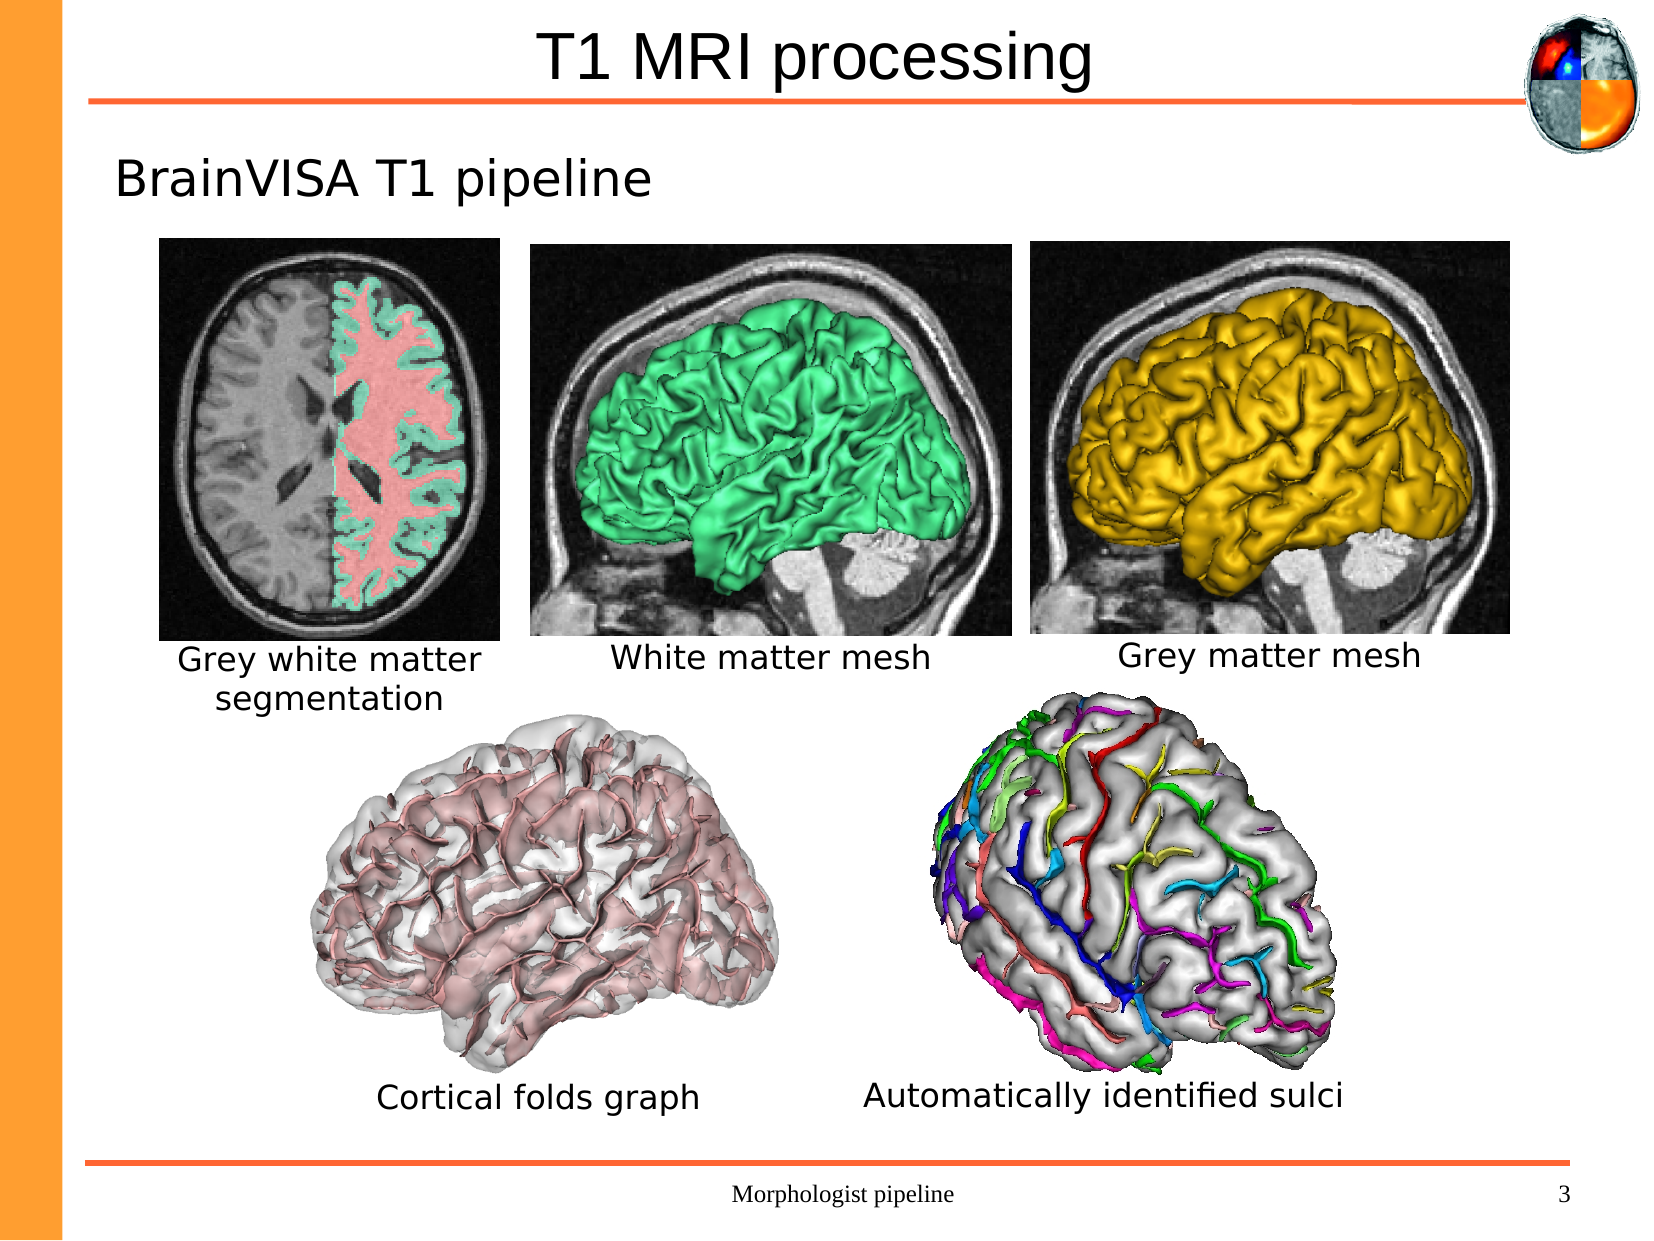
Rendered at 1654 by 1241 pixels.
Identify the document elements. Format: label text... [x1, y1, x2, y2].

picture [1030, 241, 1510, 634]
picture [1123, 660, 1137, 665]
picture [1244, 660, 1253, 665]
title T1 MRI processing [120, 19, 1510, 94]
picture [159, 238, 500, 641]
picture [1523, 13, 1642, 156]
picture [847, 660, 1362, 1116]
list BrainVISA T1 pipeline [96, 150, 1564, 1094]
picture [530, 244, 1012, 637]
picture [291, 713, 786, 1076]
